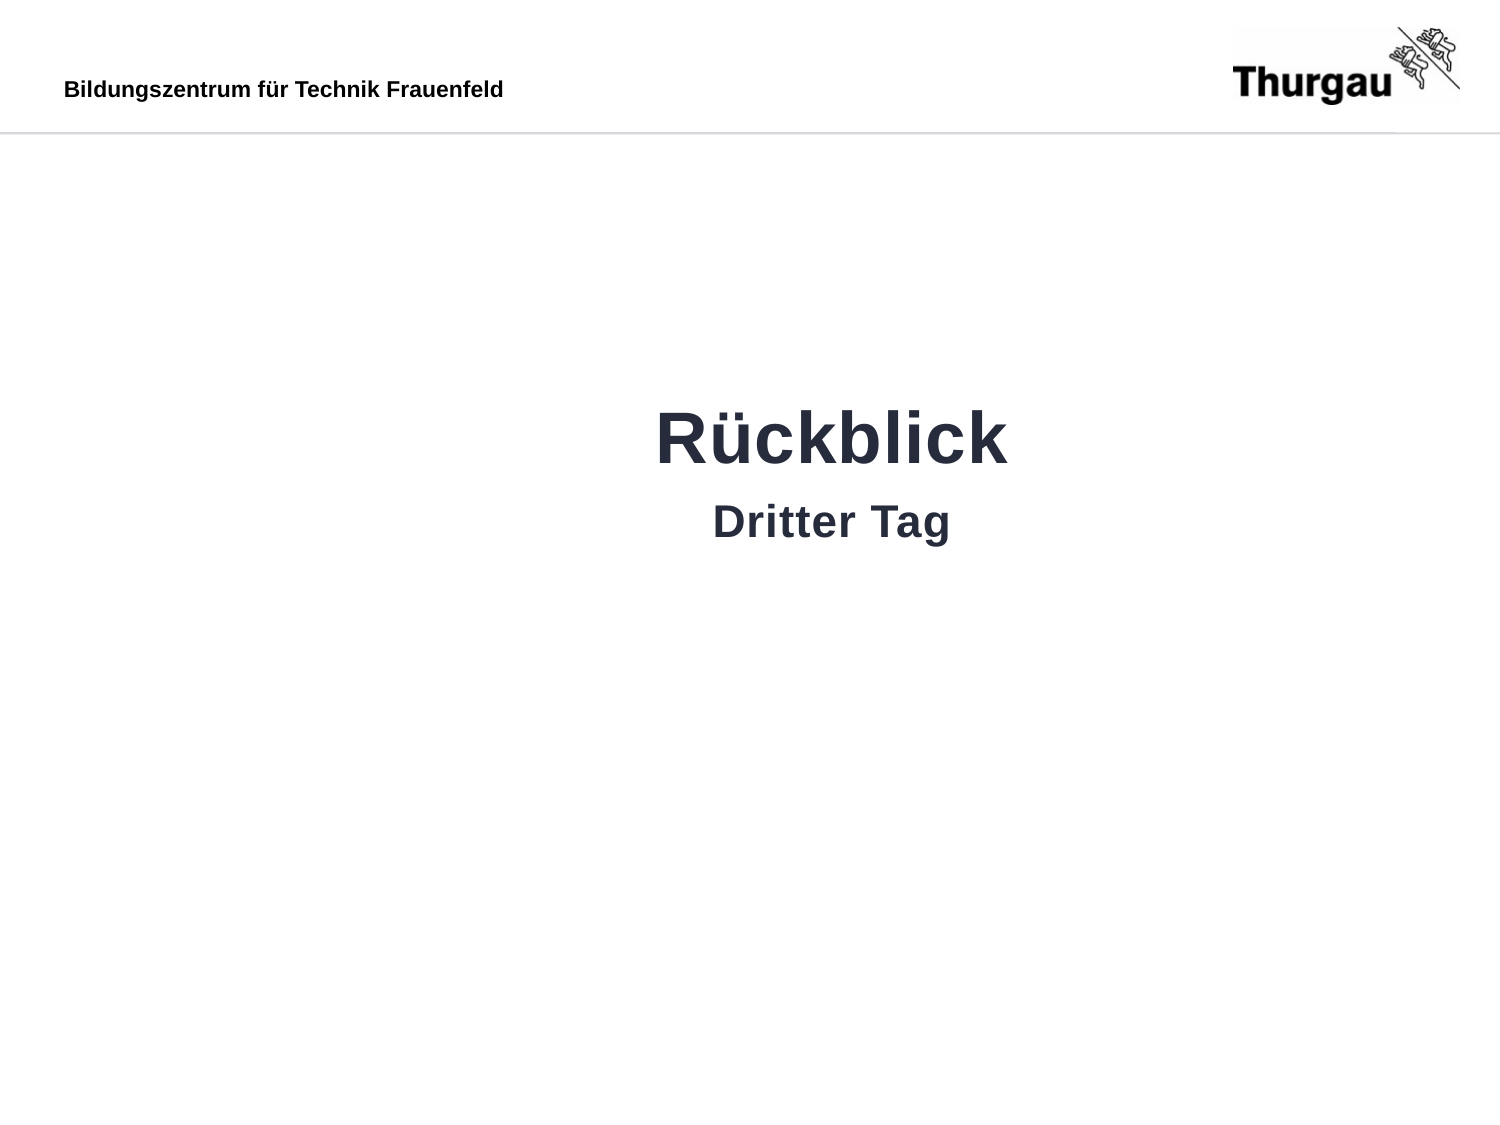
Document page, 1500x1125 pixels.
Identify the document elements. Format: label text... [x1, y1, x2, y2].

text_box Bildungszentrum für Technik Frauenfeld [48, 65, 667, 115]
text_box Rückblick Dritter Tag [506, 401, 1158, 780]
picture [1233, 27, 1460, 105]
